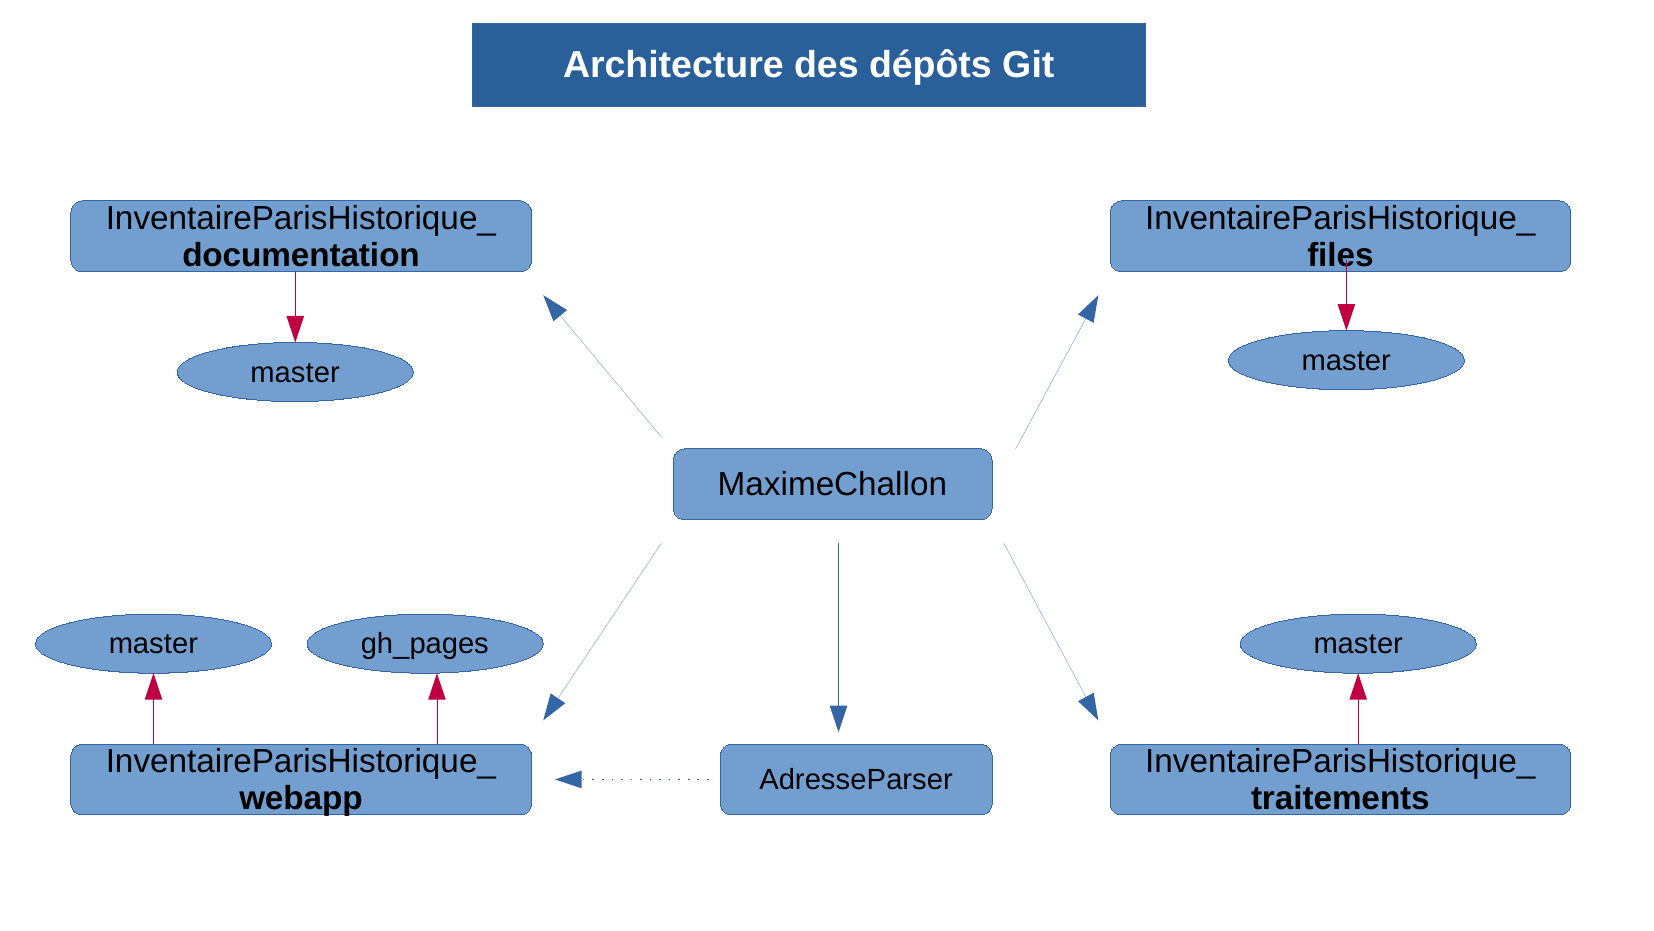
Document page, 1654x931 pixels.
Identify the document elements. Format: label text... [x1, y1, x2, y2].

text_box master [177, 342, 414, 402]
text_box gh_pages [307, 614, 544, 674]
text_box AdresseParser [720, 744, 993, 815]
text_box InventaireParisHistorique_ webapp [70, 744, 532, 815]
text_box InventaireParisHistorique_ traitements [1110, 744, 1571, 815]
text_box Architecture des dépôts Git [472, 23, 1146, 107]
text_box InventaireParisHistorique_ documentation [70, 200, 532, 272]
text_box master [1240, 614, 1477, 674]
text_box master [35, 614, 272, 674]
text_box InventaireParisHistorique_ files [1110, 200, 1571, 272]
text_box MaximeChallon [673, 448, 993, 520]
text_box master [1228, 330, 1465, 390]
